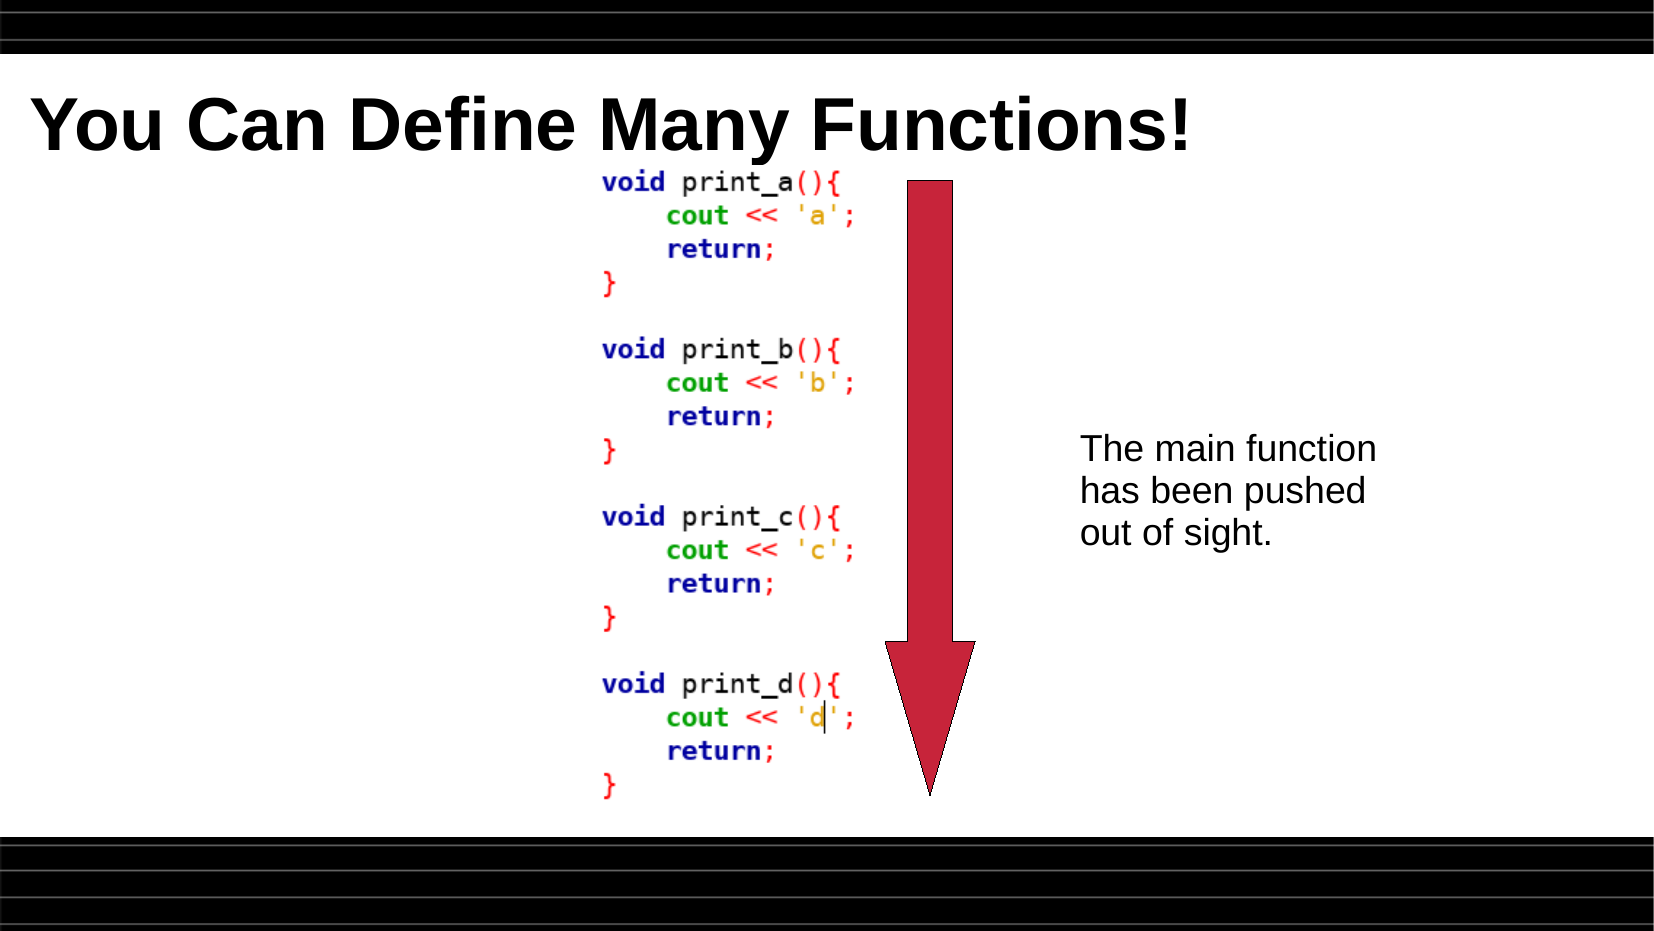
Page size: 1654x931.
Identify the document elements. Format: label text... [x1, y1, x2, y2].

picture [0, 0, 1654, 54]
picture [0, 837, 1654, 931]
picture [600, 165, 891, 811]
text_box [885, 180, 976, 796]
text_box You Can Define Many Functions! [15, 75, 1546, 174]
text_box The main function has been pushed out of sight. [1065, 420, 1396, 561]
